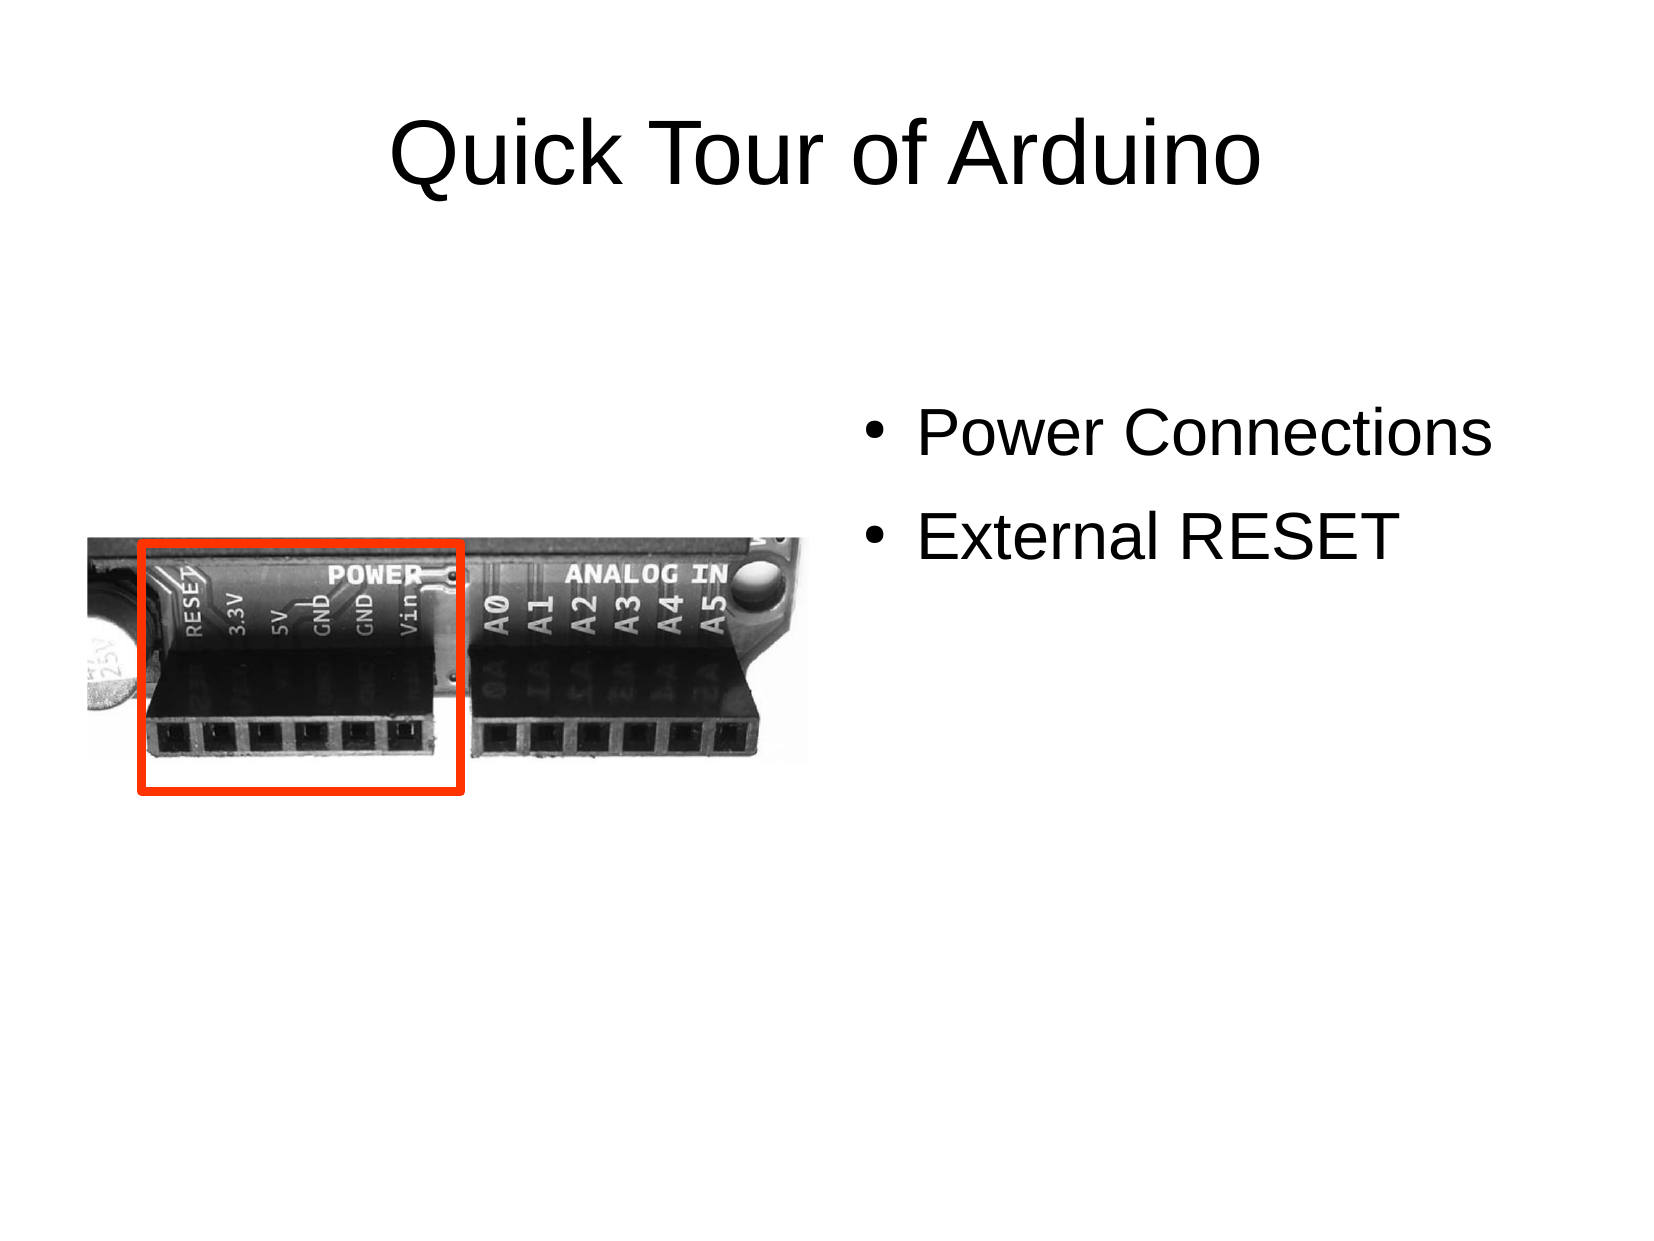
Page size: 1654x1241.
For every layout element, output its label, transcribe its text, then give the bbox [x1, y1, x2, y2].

title Quick Tour of Arduino [82, 49, 1571, 257]
picture [82, 528, 809, 772]
list Power Connections External RESET [845, 290, 1572, 1010]
picture [146, 548, 456, 772]
